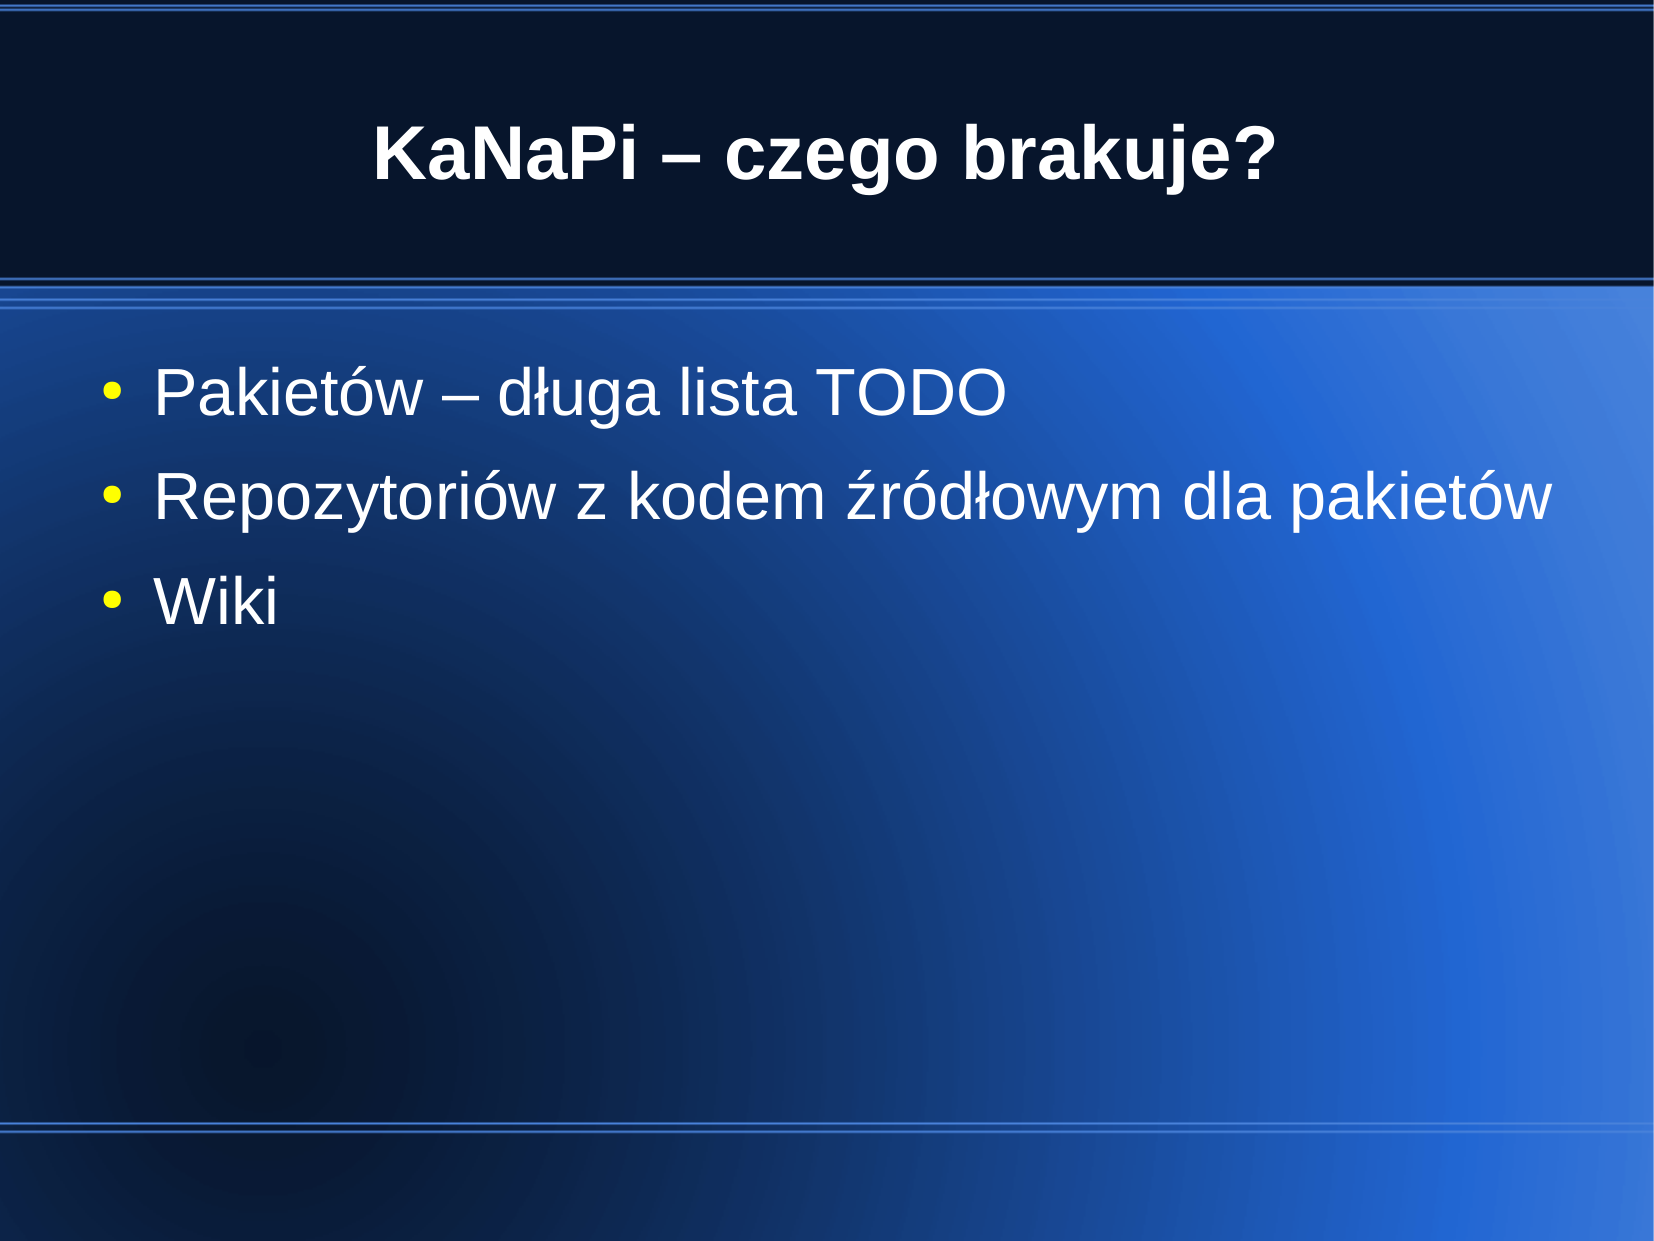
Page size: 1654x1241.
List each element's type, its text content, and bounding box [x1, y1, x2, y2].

list Pakietów – długa lista TODO Repozytoriów z kodem źródłowym dla pakietów Wiki [82, 355, 1571, 1075]
picture [0, 0, 1654, 1241]
title KaNaPi – czego brakuje? [82, 49, 1571, 257]
